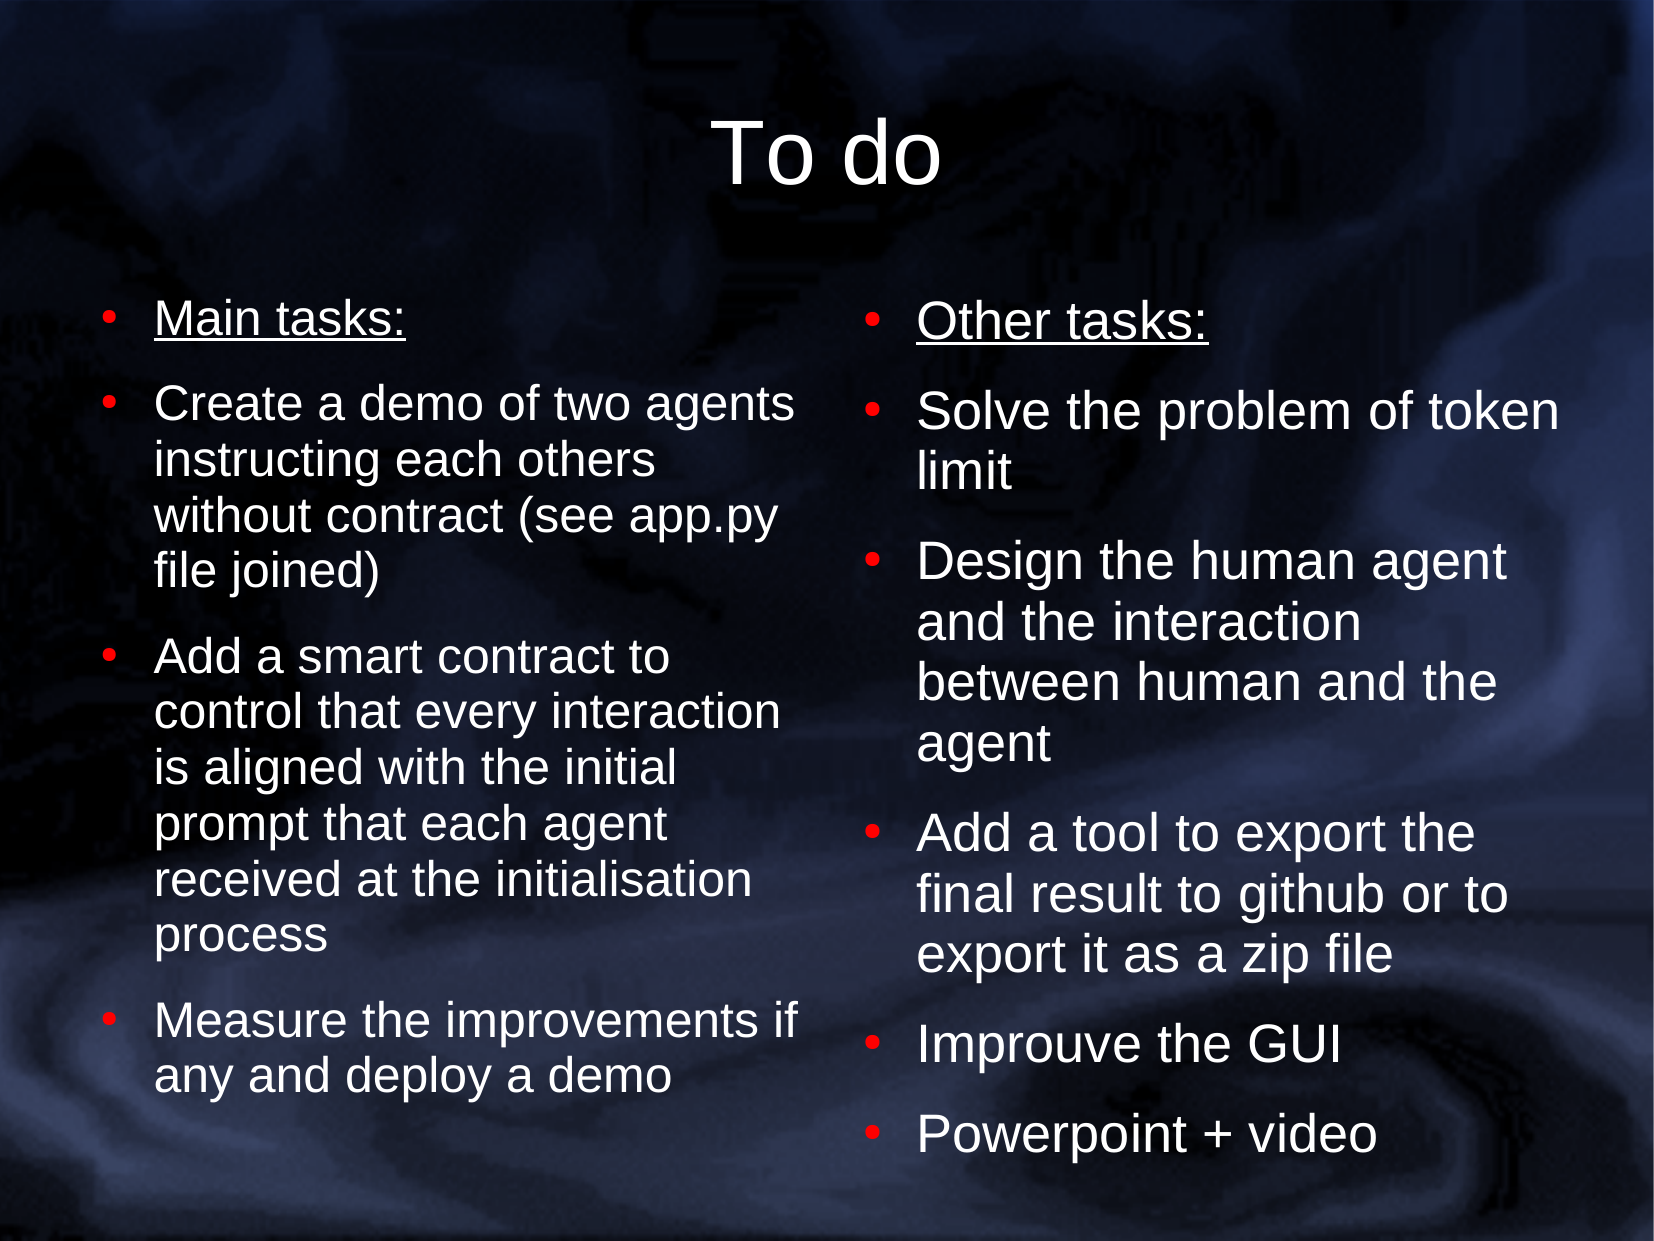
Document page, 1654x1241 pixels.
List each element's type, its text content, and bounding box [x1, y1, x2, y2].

picture [0, 0, 1654, 1241]
title To do [82, 49, 1571, 257]
list Other tasks: Solve the problem of token limit Design the human agent and the interaction between human and the agent Add a tool to export the final result to github or to export it as a zip file Improuve the GUI Powerpoint + video [845, 290, 1572, 1241]
list Main tasks: Create a demo of two agents instructing each others without contract (see app.py file joined) Add a smart contract to control that every interaction is aligned with the initial prompt that each agent received at the initialisation process Measure the improvements if any and deploy a demo [82, 290, 809, 1109]
